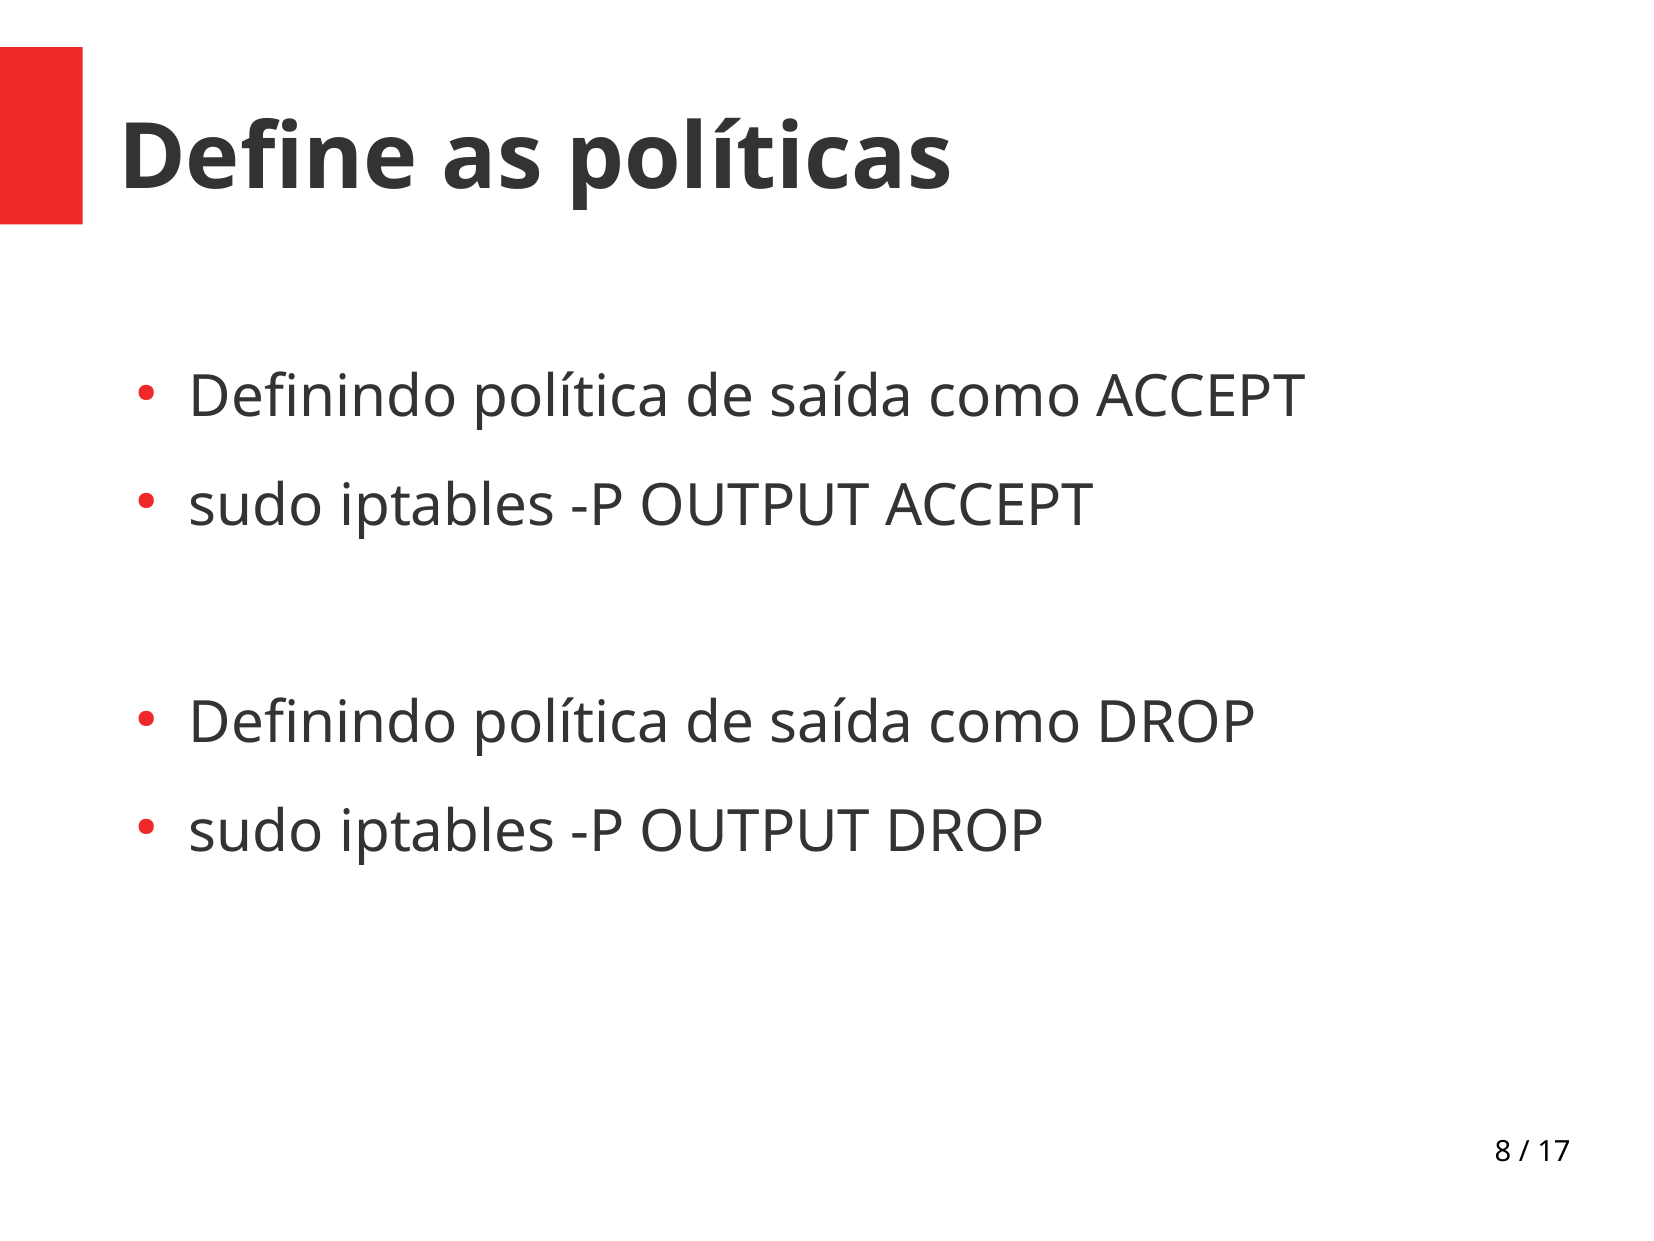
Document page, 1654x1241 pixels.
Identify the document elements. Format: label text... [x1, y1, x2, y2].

title Define as políticas [118, 49, 1571, 257]
list Definindo política de saída como ACCEPT sudo iptables -P OUTPUT ACCEPT Definindo política de saída como DROP sudo iptables -P OUTPUT DROP [118, 354, 1536, 1074]
